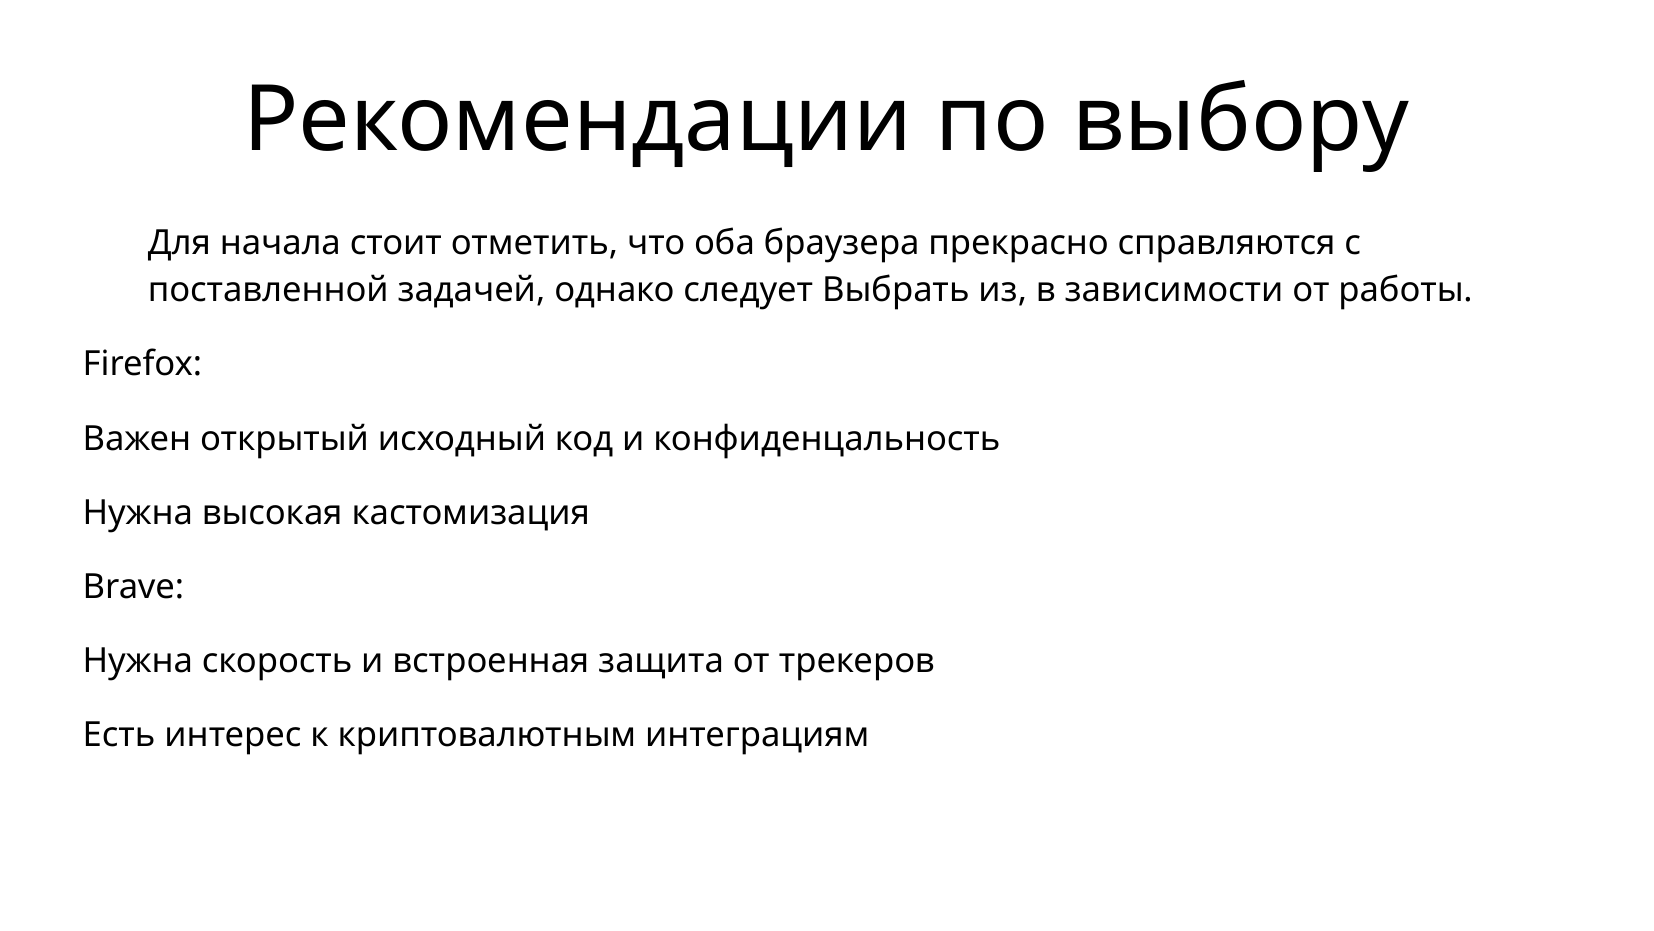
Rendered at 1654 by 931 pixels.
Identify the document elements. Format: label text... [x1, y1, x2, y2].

title Рекомендации по выбору [82, 37, 1571, 193]
list Для начала стоит отметить, что оба браузера прекрасно справляются с поставленной задачей, однако следует Выбрать из, в зависимости от работы. Firefox: Важен открытый исходный код и конфиденцальность Нужна высокая кастомизация Brave: Нужна скорость и встроенная защита от трекеров Есть интерес к криптовалютным интеграциям [82, 217, 1571, 758]
